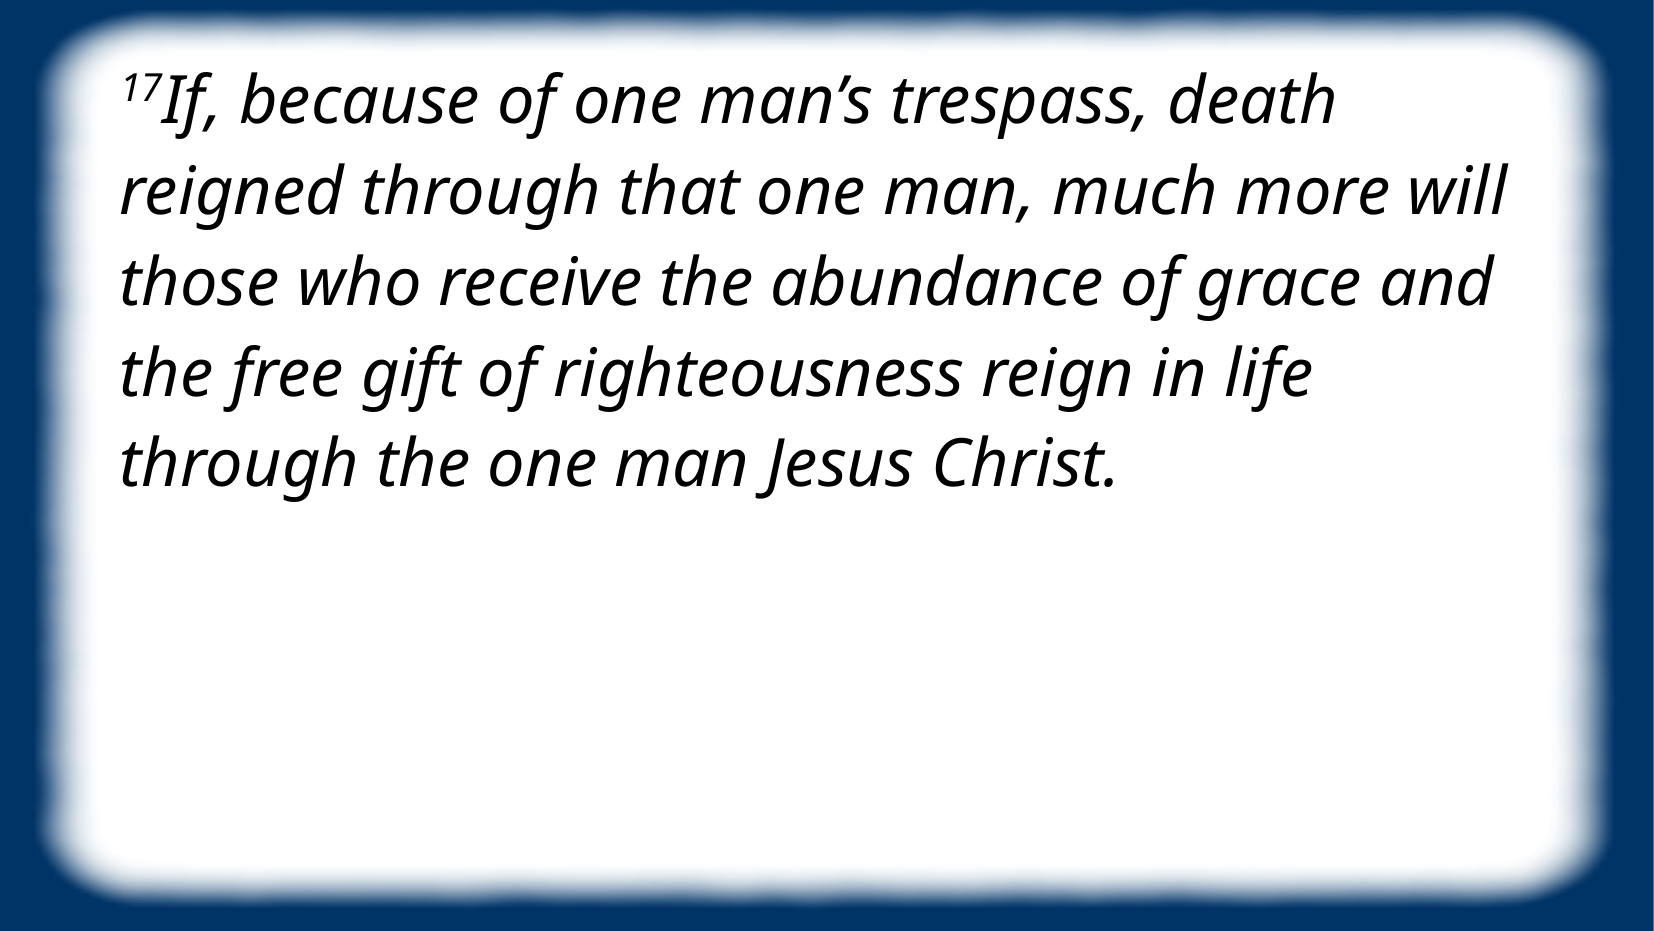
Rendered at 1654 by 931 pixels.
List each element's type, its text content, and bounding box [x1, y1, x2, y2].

text_box 17If, because of one man’s trespass, death reigned through that one man, much more will those who receive the abundance of grace and the free gift of righteousness reign in life through the one man Jesus Christ. [105, 45, 1561, 504]
picture [0, 0, 1654, 931]
